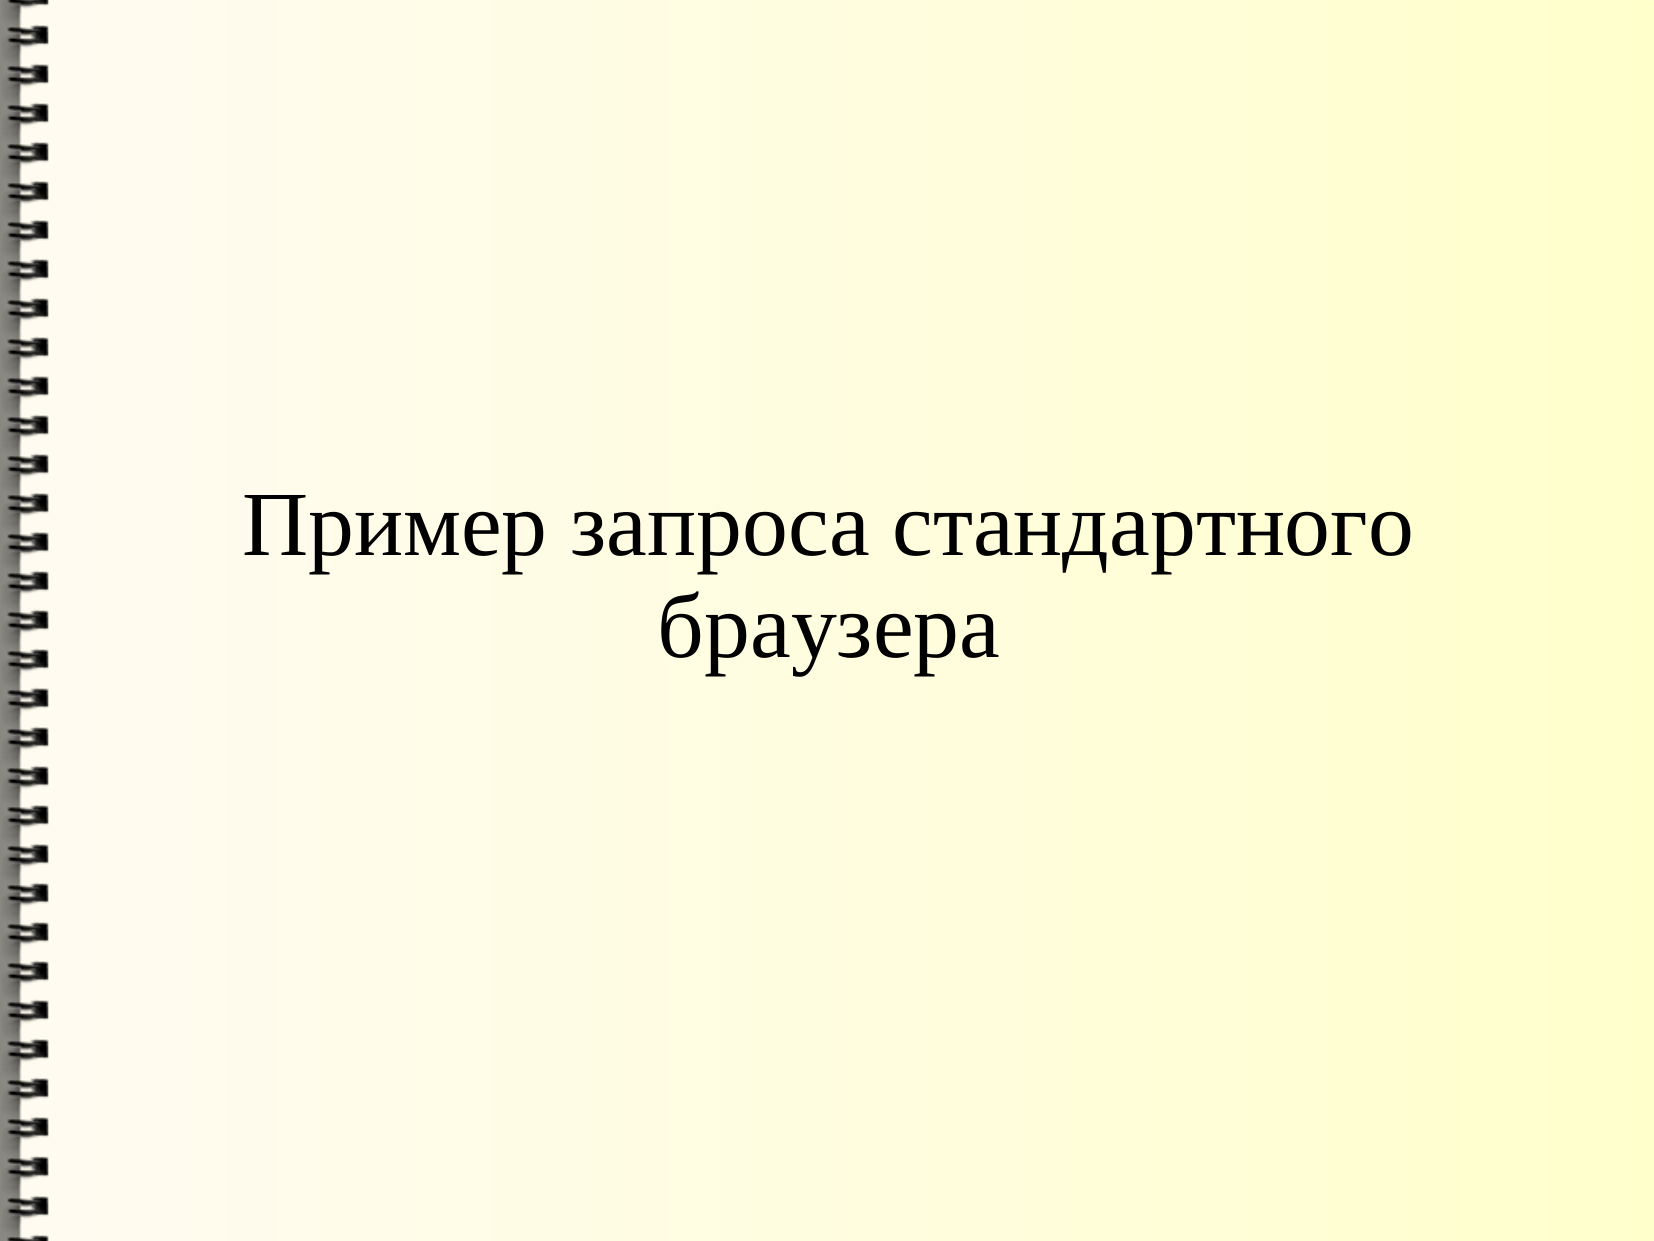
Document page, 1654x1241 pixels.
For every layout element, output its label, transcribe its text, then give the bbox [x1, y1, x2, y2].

picture [0, 0, 1654, 1241]
title Пример запроса стандартного браузера [123, 472, 1536, 680]
